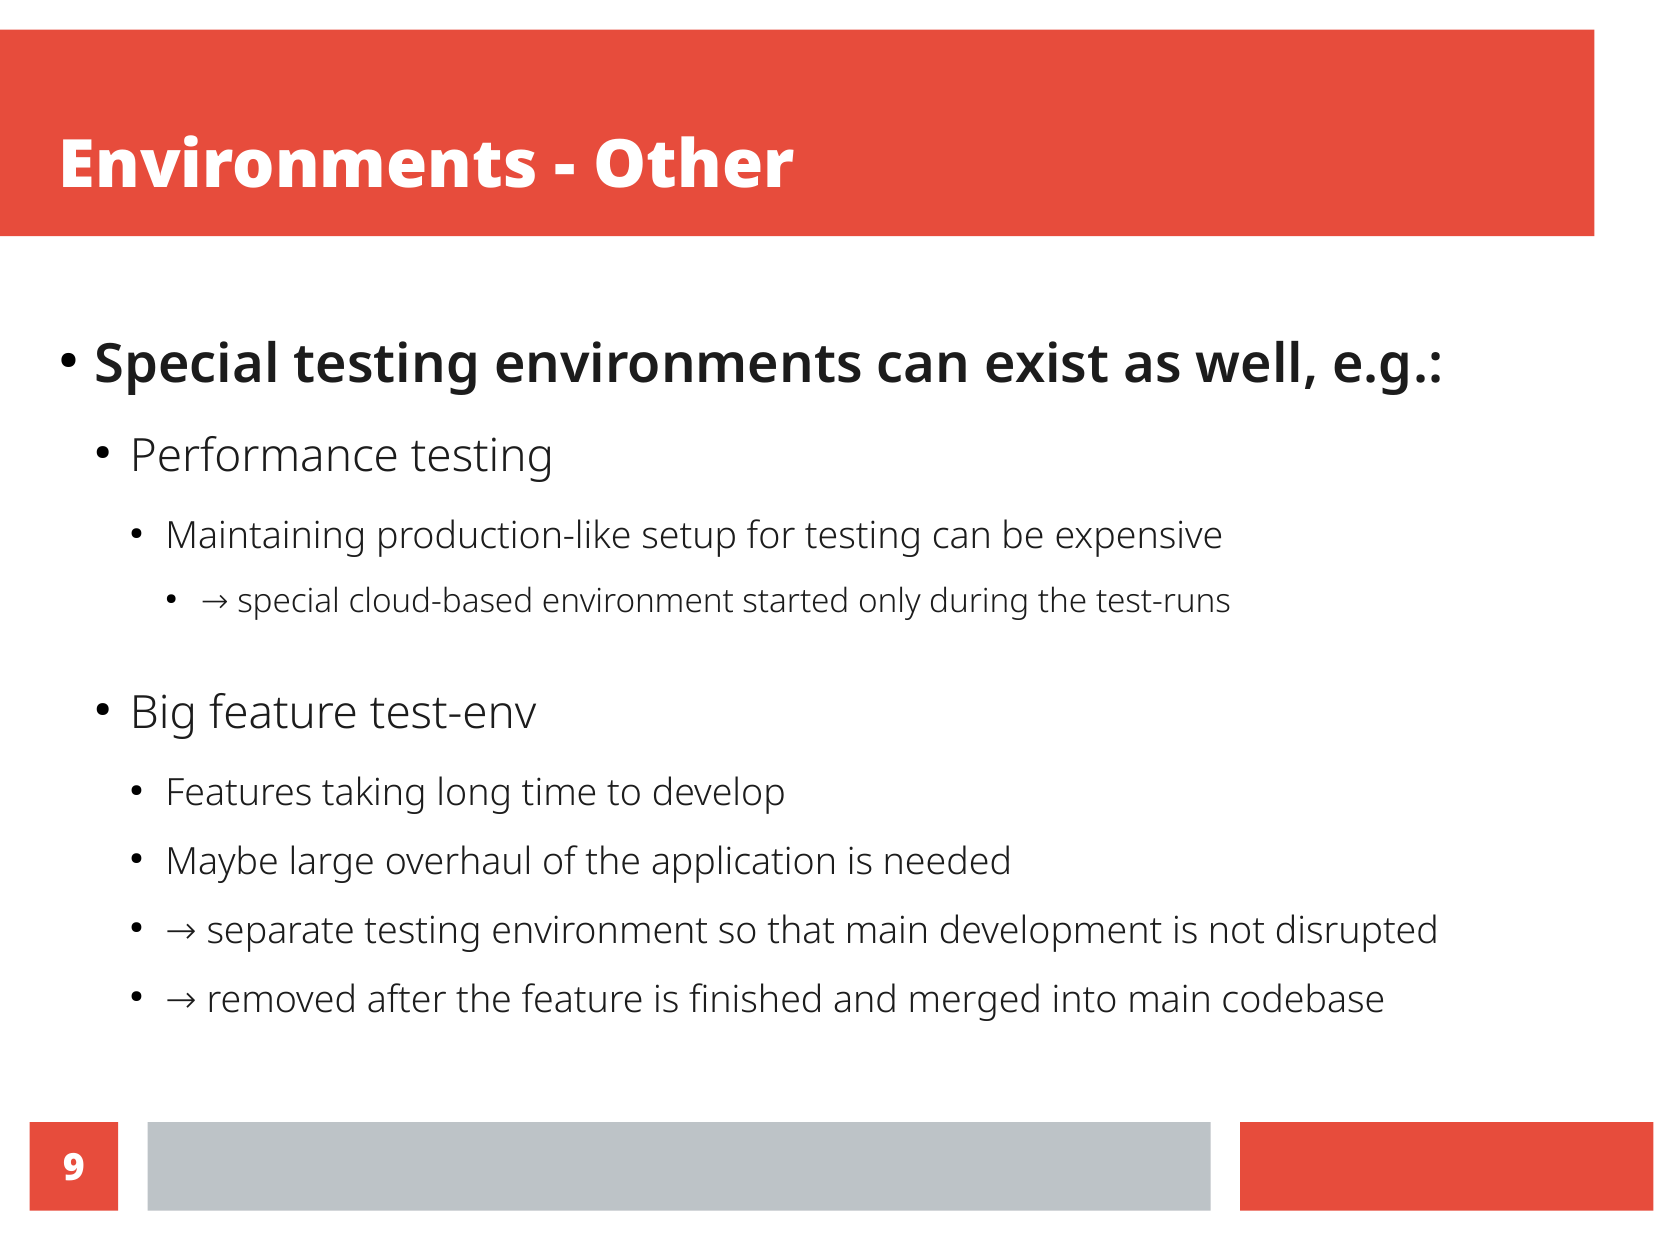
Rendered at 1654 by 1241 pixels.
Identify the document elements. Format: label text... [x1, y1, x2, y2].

list Special testing environments can exist as well, e.g.: Performance testing Maintaining production-like setup for testing can be expensive → special cloud-based environment started only during the test-runs Big feature test-env Features taking long time to develop Maybe large overhaul of the application is needed → separate testing environment so that main development is not disrupted → removed after the feature is finished and merged into main codebase [59, 324, 1565, 1093]
title Environments - Other [59, 59, 1595, 207]
